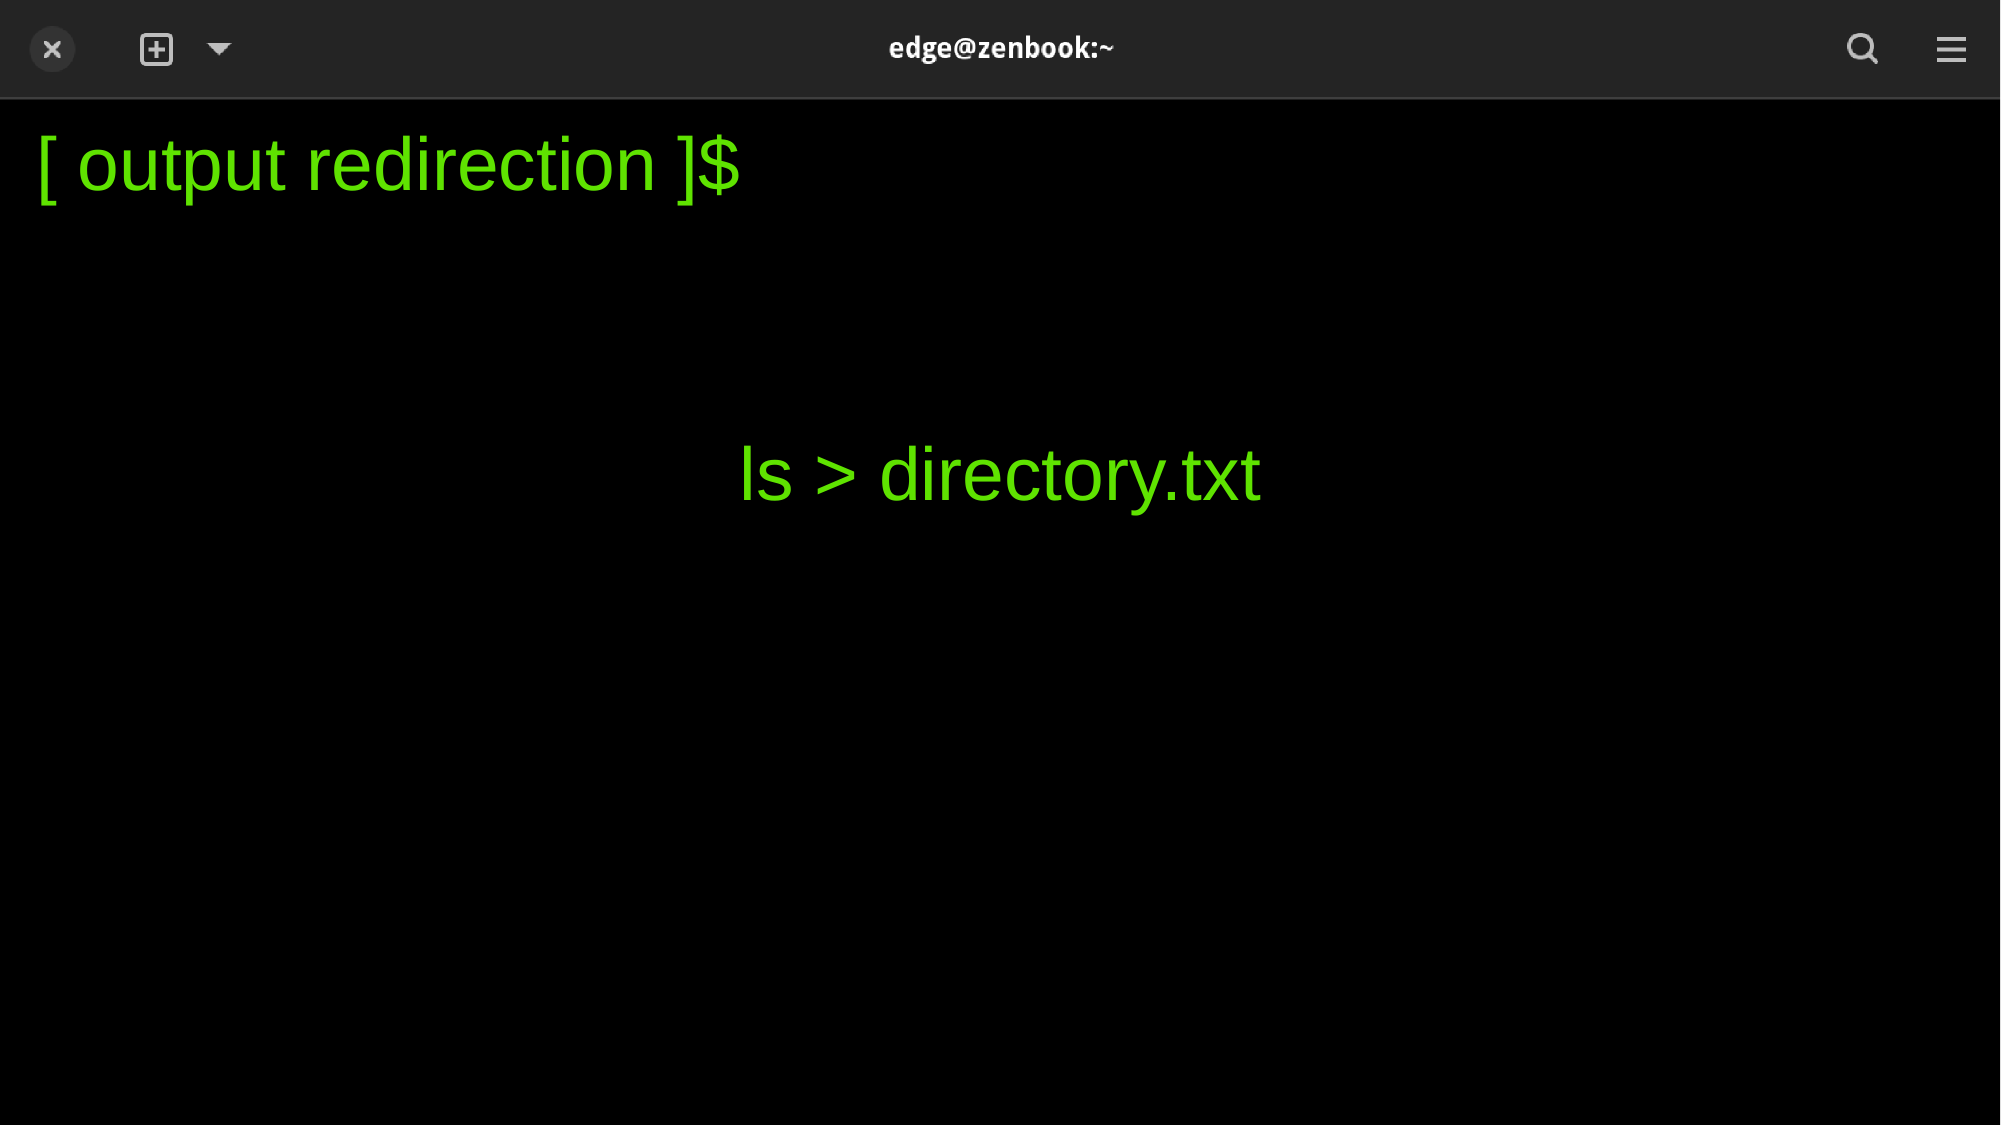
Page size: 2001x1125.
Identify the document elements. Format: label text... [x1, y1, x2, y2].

picture [0, 0, 2001, 1125]
subtitle [ output redirection ]$ ls > directory.txt [21, 122, 1980, 1108]
